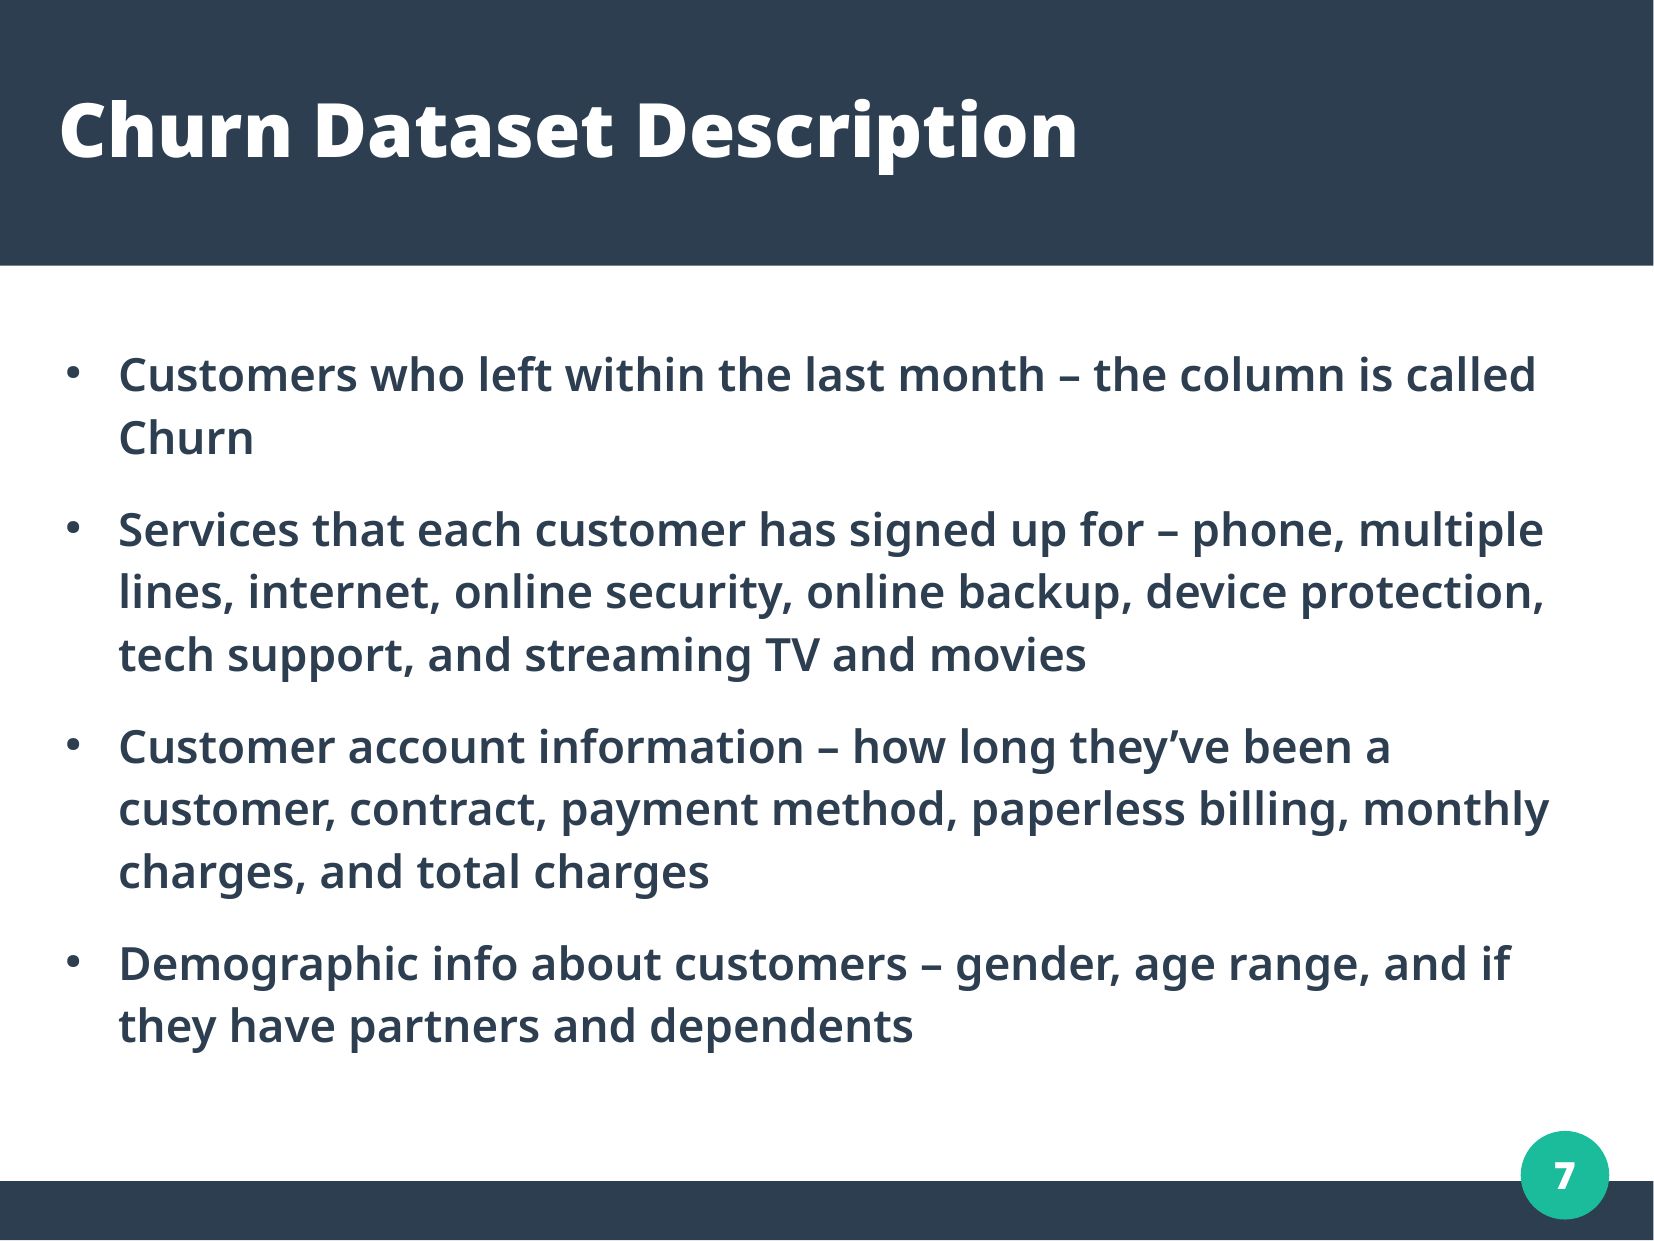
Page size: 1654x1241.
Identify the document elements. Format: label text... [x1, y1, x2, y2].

title Churn Dataset Description [59, 49, 1595, 207]
list Customers who left within the last month – the column is called Churn Services that each customer has signed up for – phone, multiple lines, internet, online security, online backup, device protection, tech support, and streaming TV and movies Customer account information – how long they’ve been a customer, contract, payment method, paperless billing, monthly charges, and total charges Demographic info about customers – gender, age range, and if they have partners and dependents [47, 342, 1583, 1170]
